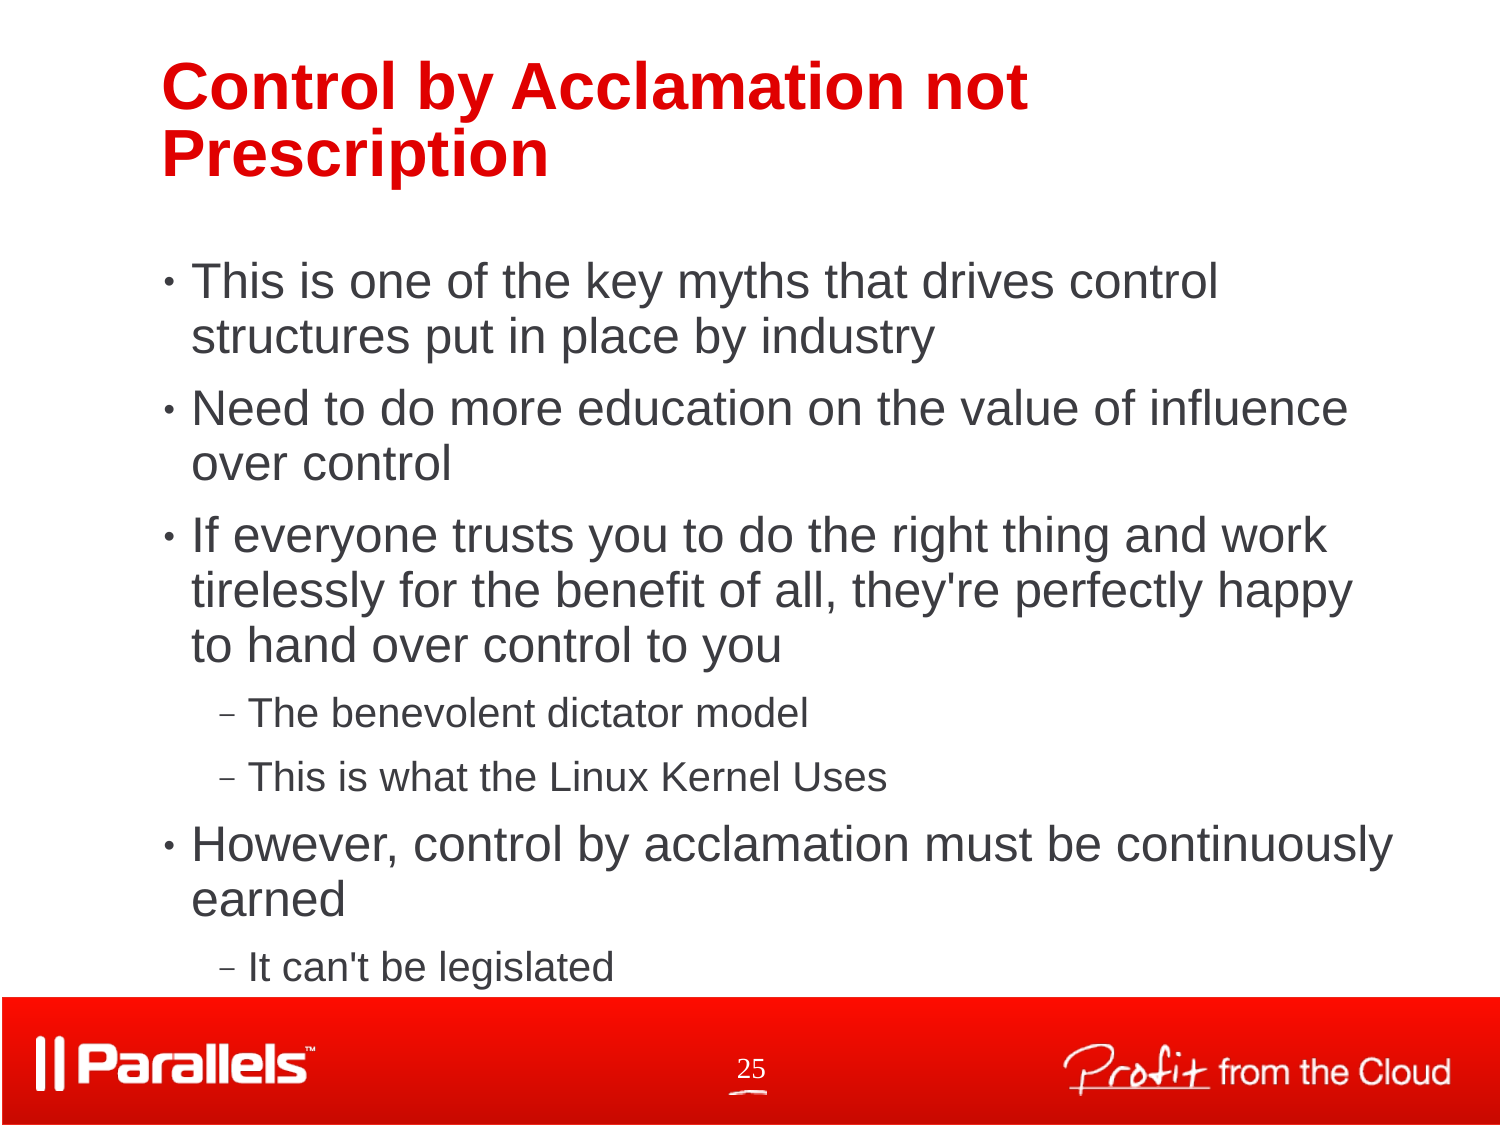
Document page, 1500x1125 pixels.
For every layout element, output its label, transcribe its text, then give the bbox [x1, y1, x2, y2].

picture [36, 1034, 318, 1091]
list This is one of the key myths that drives control structures put in place by industry Need to do more education on the value of influence over control If everyone trusts you to do the right thing and work tirelessly for the benefit of all, they're perfectly happy to hand over control to you The benevolent dictator model This is what the Linux Kernel Uses However, control by acclamation must be continuously earned It can't be legislated [163, 254, 1404, 998]
picture [727, 1090, 767, 1095]
picture [1049, 1033, 1465, 1096]
title Control by Acclamation not Prescription [161, 41, 1383, 205]
